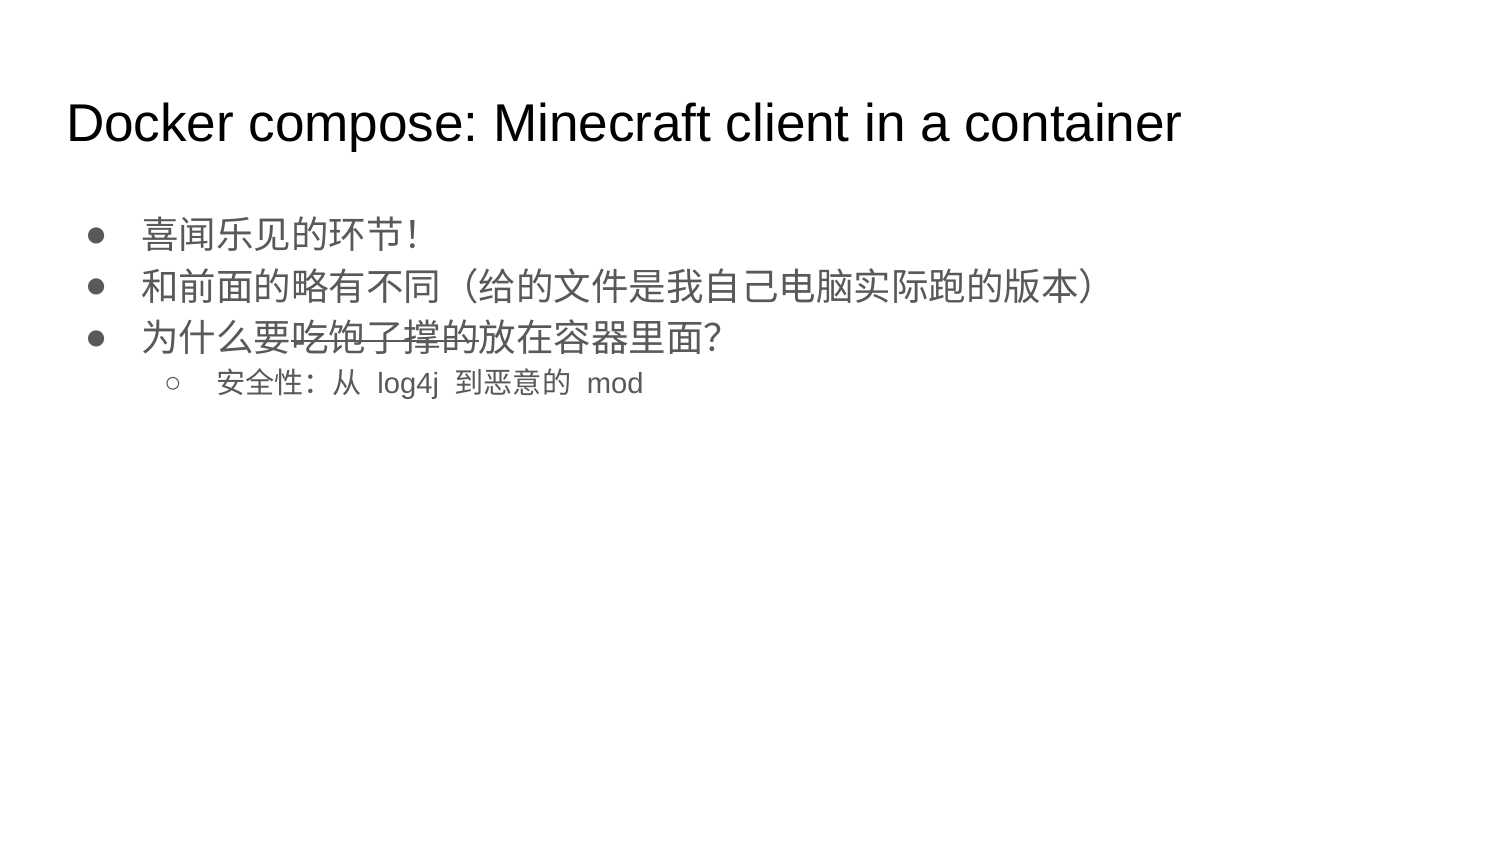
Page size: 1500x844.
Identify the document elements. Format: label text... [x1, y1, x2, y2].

list 喜闻乐见的环节！ 和前面的略有不同（给的文件是我自己电脑实际跑的版本） 为什么要吃饱了撑的放在容器里面？ 安全性：从 log4j 到恶意的 mod [51, 189, 1449, 750]
title Docker compose: Minecraft client in a container [51, 72, 1449, 167]
